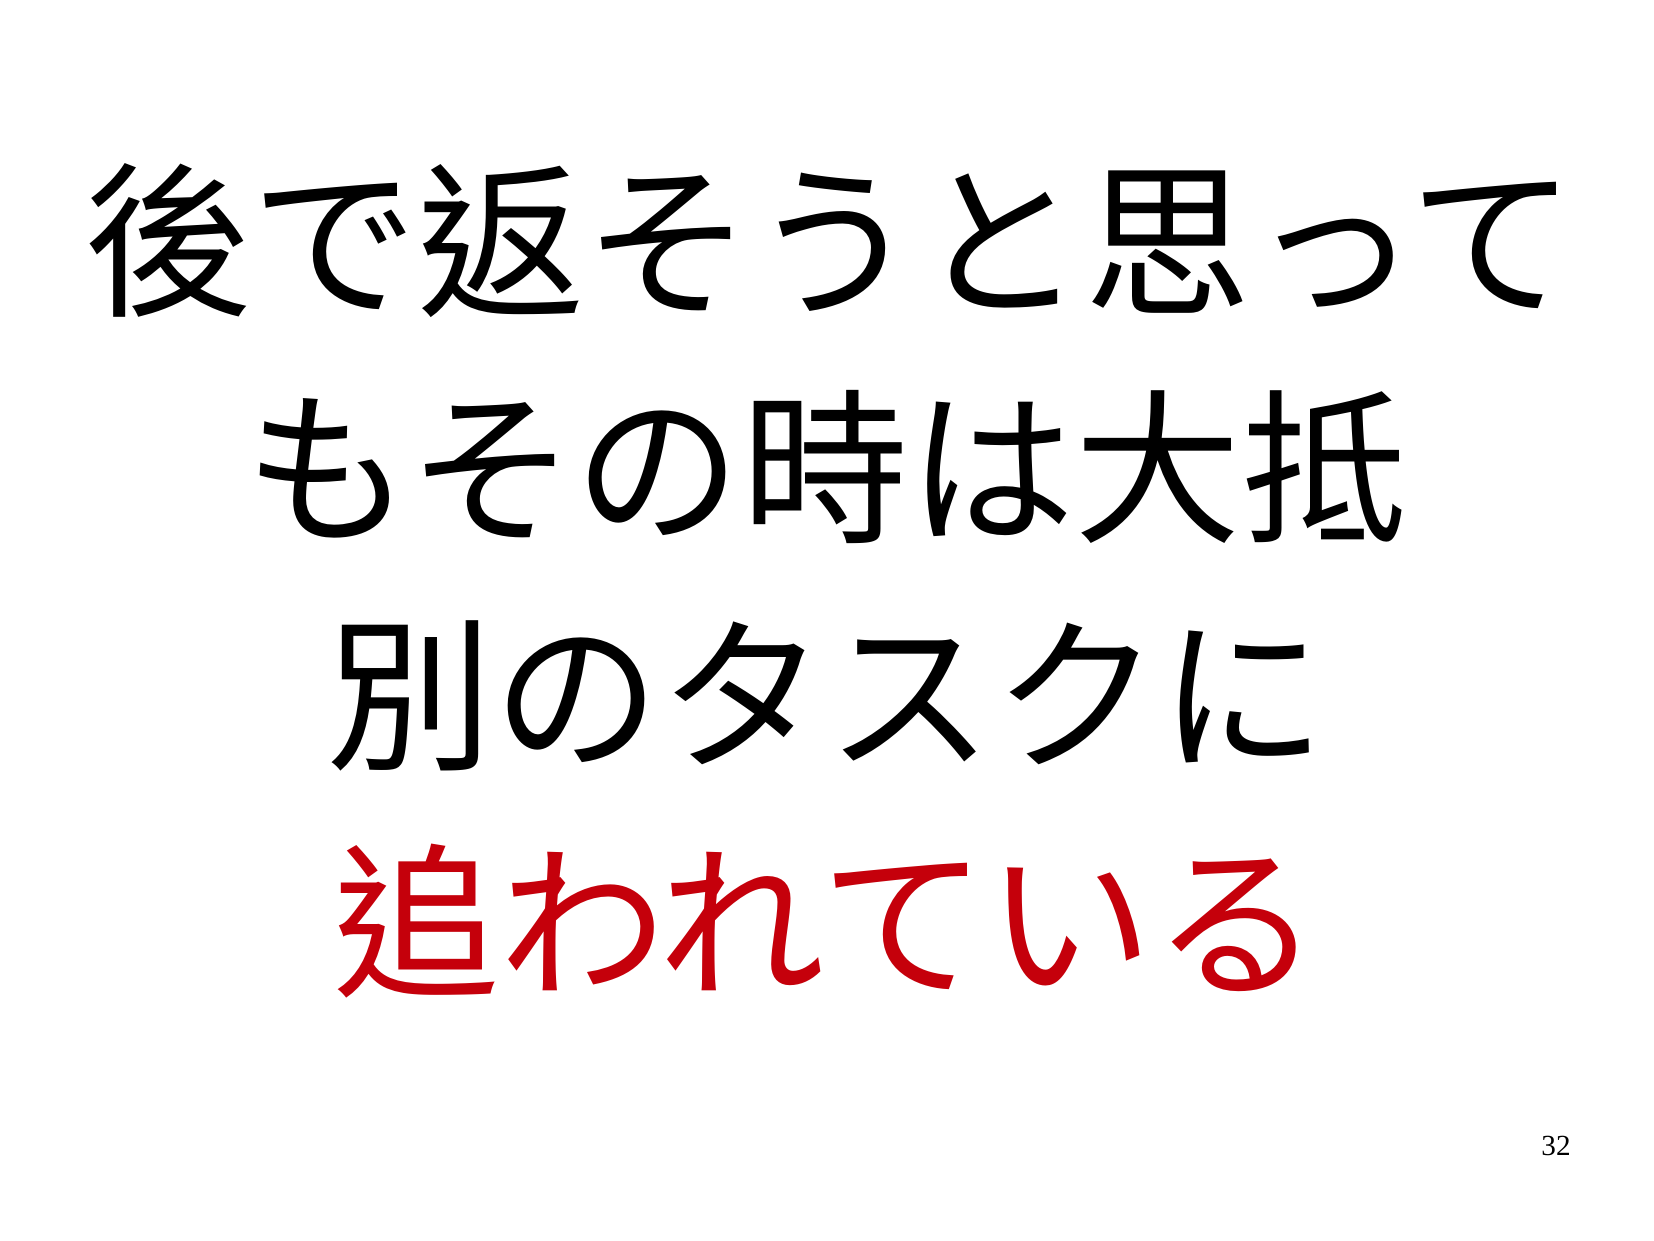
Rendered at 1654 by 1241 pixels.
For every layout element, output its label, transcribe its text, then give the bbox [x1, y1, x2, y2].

subtitle 後で返そうと思ってもその時は大抵 別のタスクに 追われている [82, 56, 1571, 1102]
